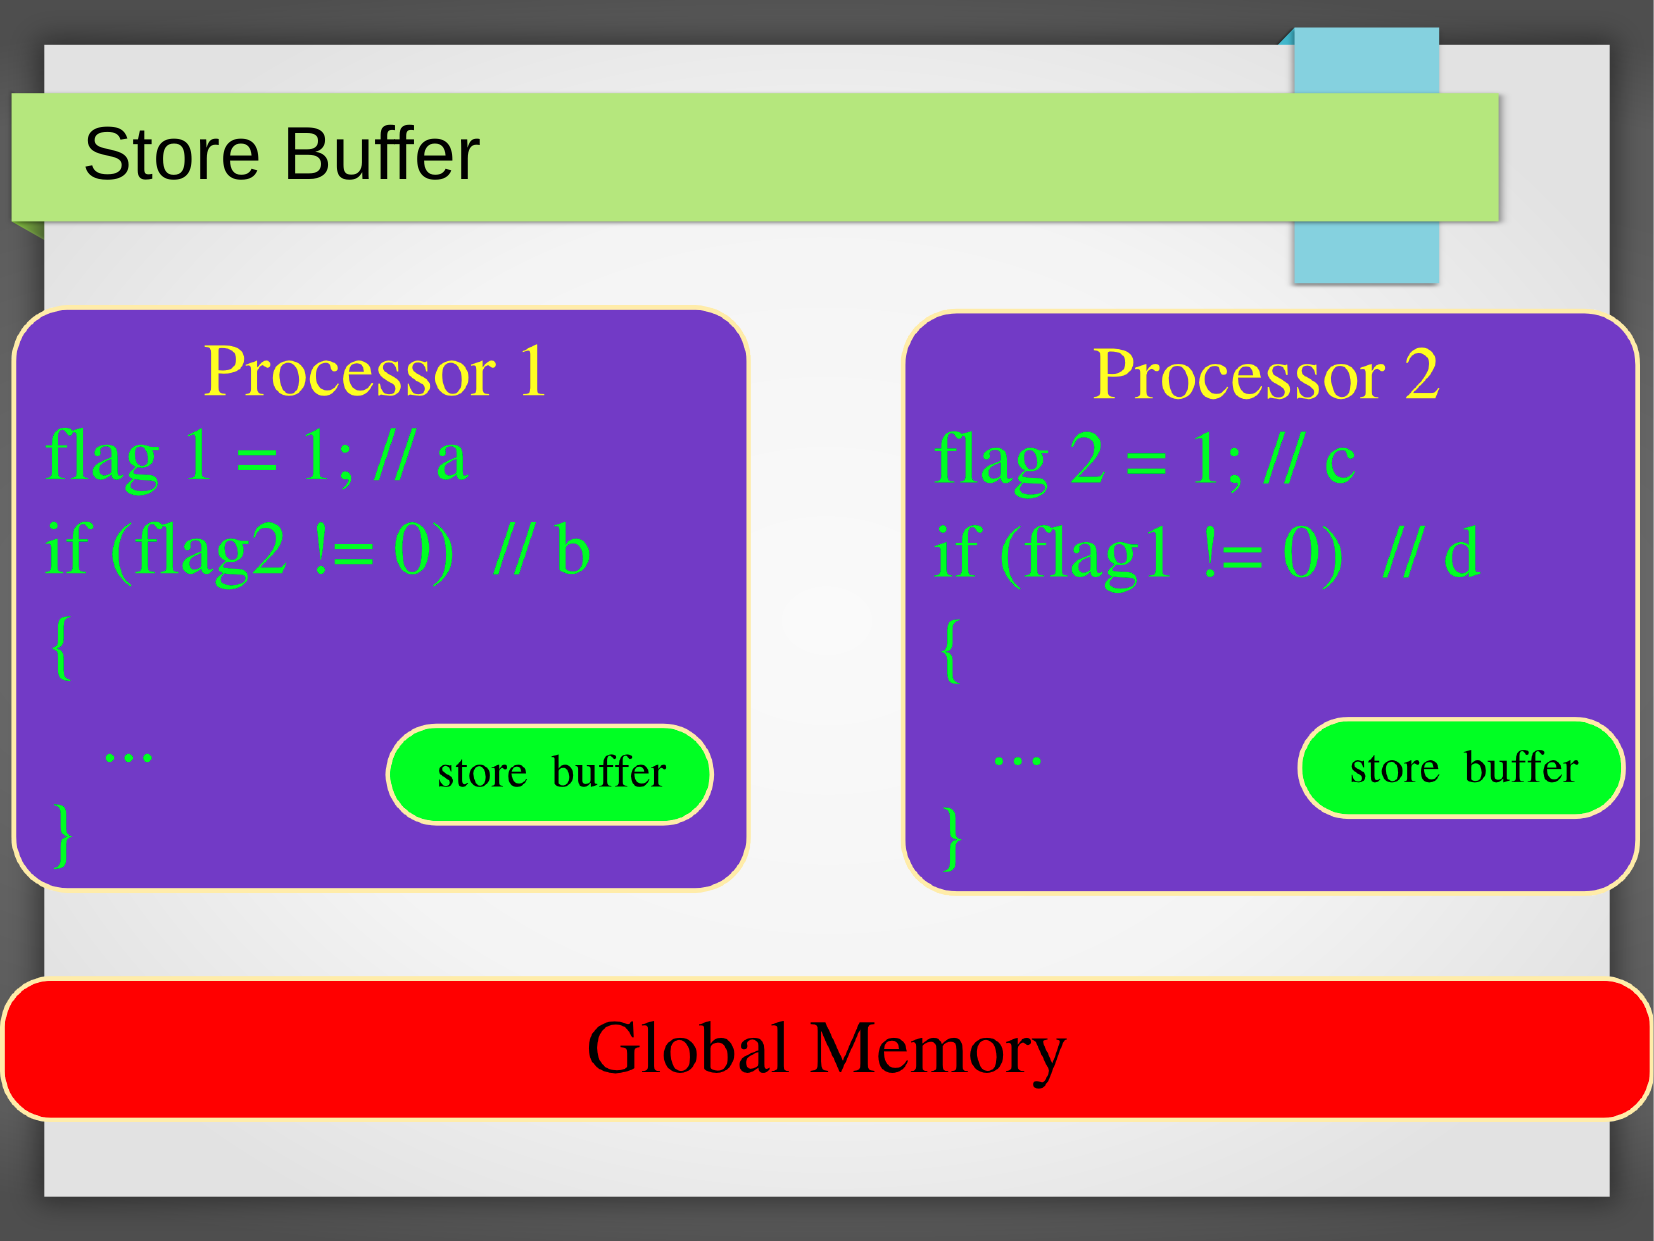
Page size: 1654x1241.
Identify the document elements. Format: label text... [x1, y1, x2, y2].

picture [0, 0, 1654, 1241]
title Store Buffer [82, 94, 1264, 213]
